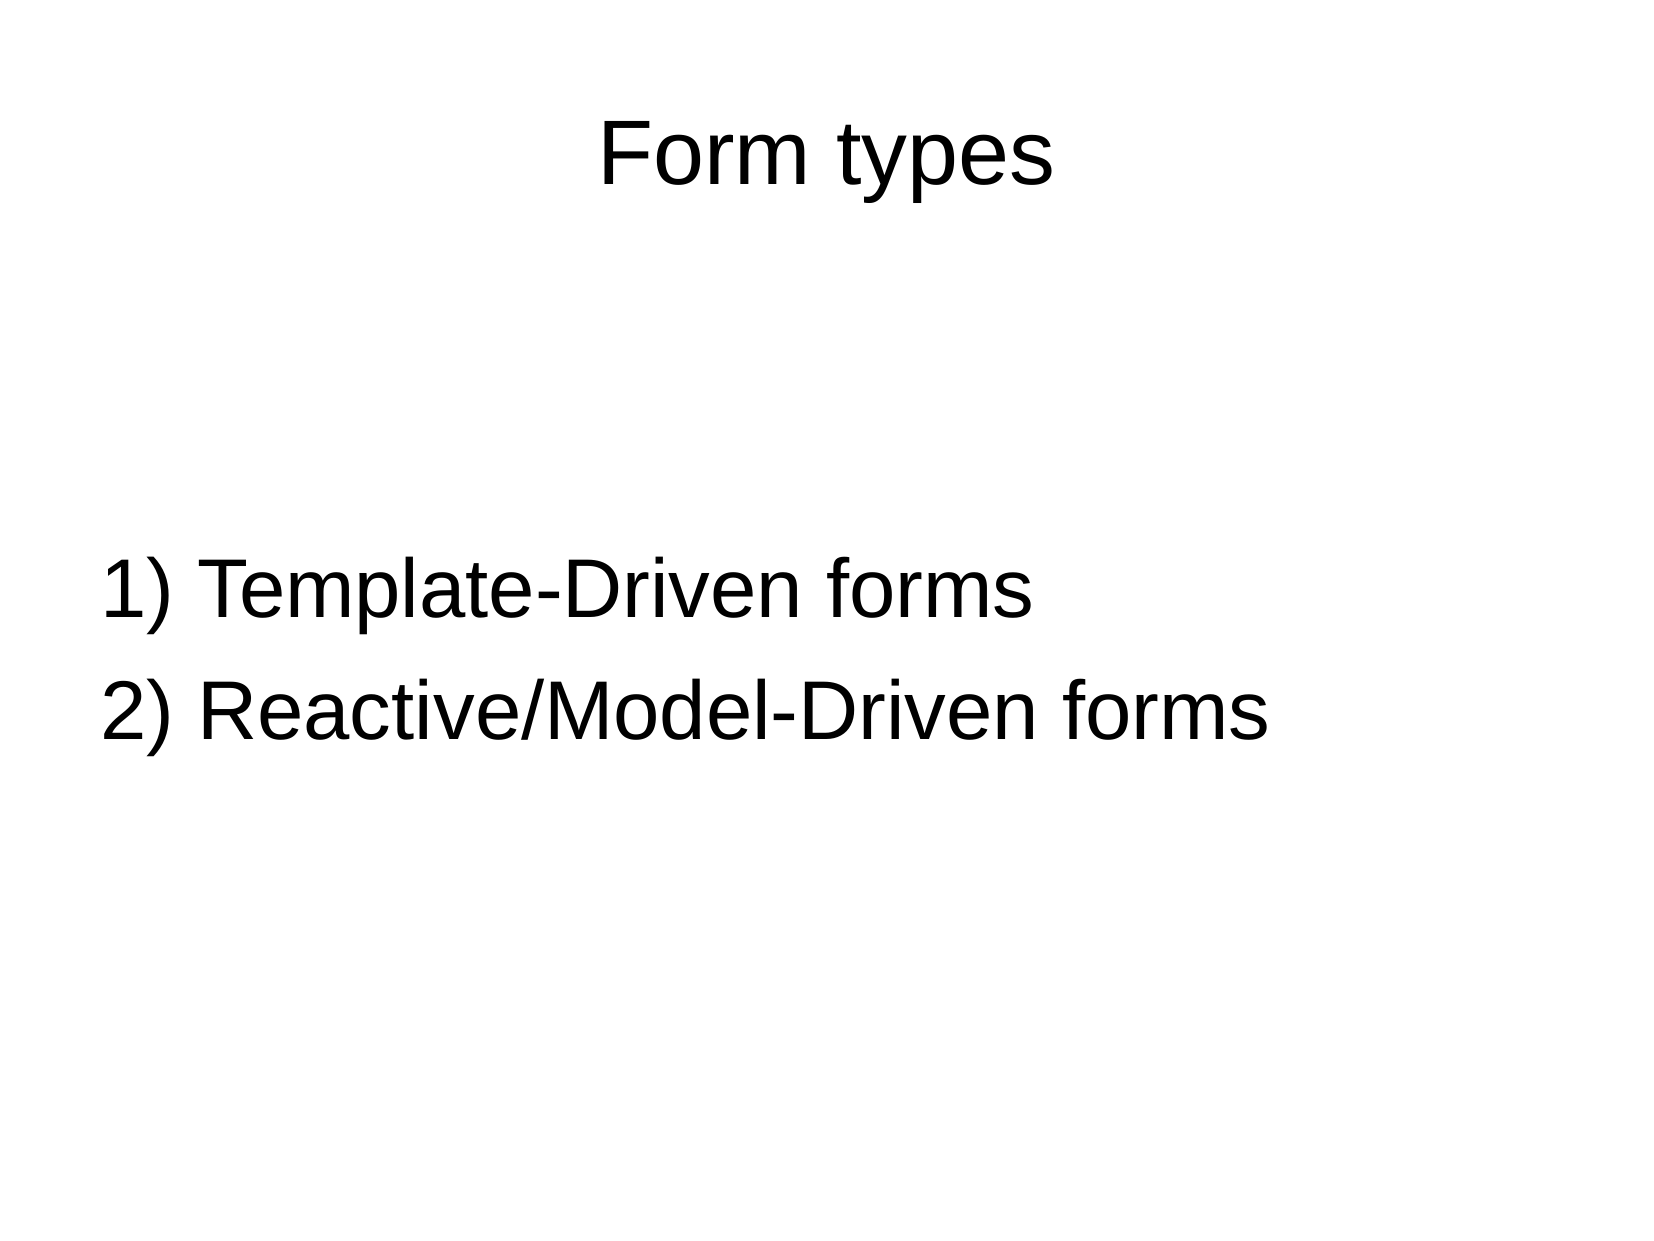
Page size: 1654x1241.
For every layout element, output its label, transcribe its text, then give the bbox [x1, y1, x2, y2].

title Form types [82, 49, 1571, 257]
list Template-Driven forms Reactive/Model-Driven forms [82, 290, 1571, 1010]
